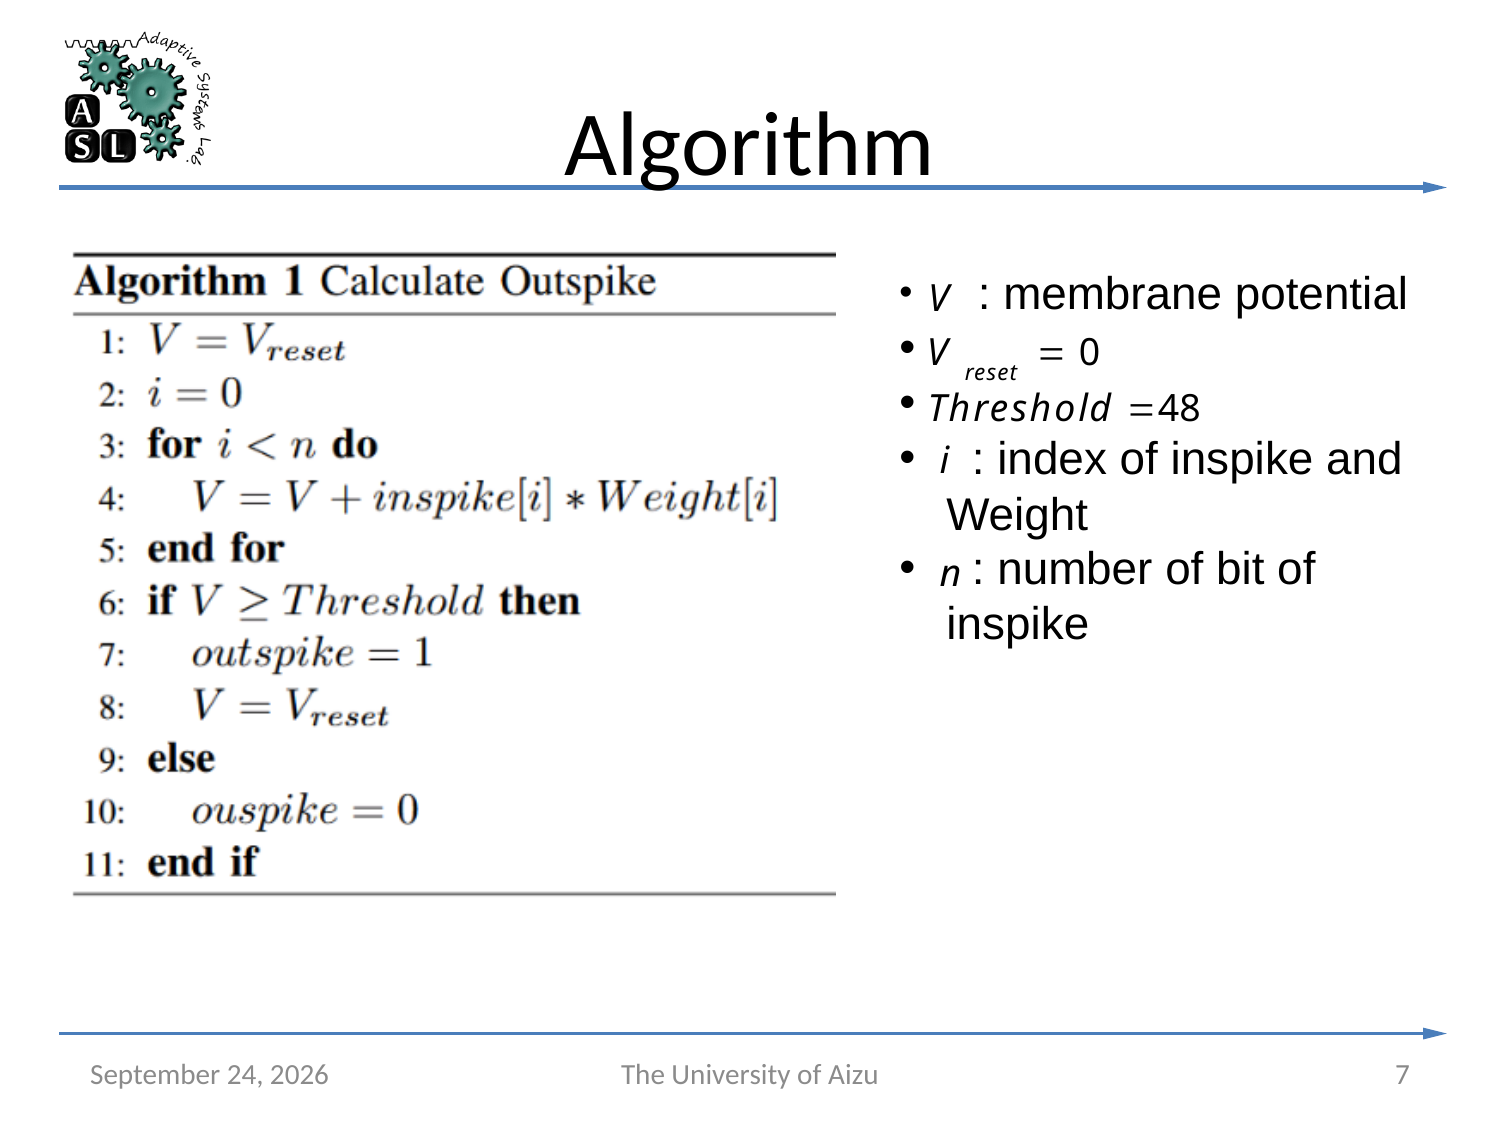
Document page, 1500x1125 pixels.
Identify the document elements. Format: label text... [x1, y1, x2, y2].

footer The University of Aizu [512, 1042, 988, 1103]
chart [924, 268, 1200, 485]
text_box : membrane potential : index of inspike and Weight : number of bit of inspike [884, 256, 1476, 757]
slide_number May 22, 2025 [75, 1042, 425, 1103]
picture [46, 232, 836, 911]
slide_number <番号> [1074, 1042, 1425, 1103]
title Algorithm [75, 45, 1425, 233]
picture [58, 30, 211, 169]
chart [938, 542, 972, 597]
chart [651, 474, 861, 618]
